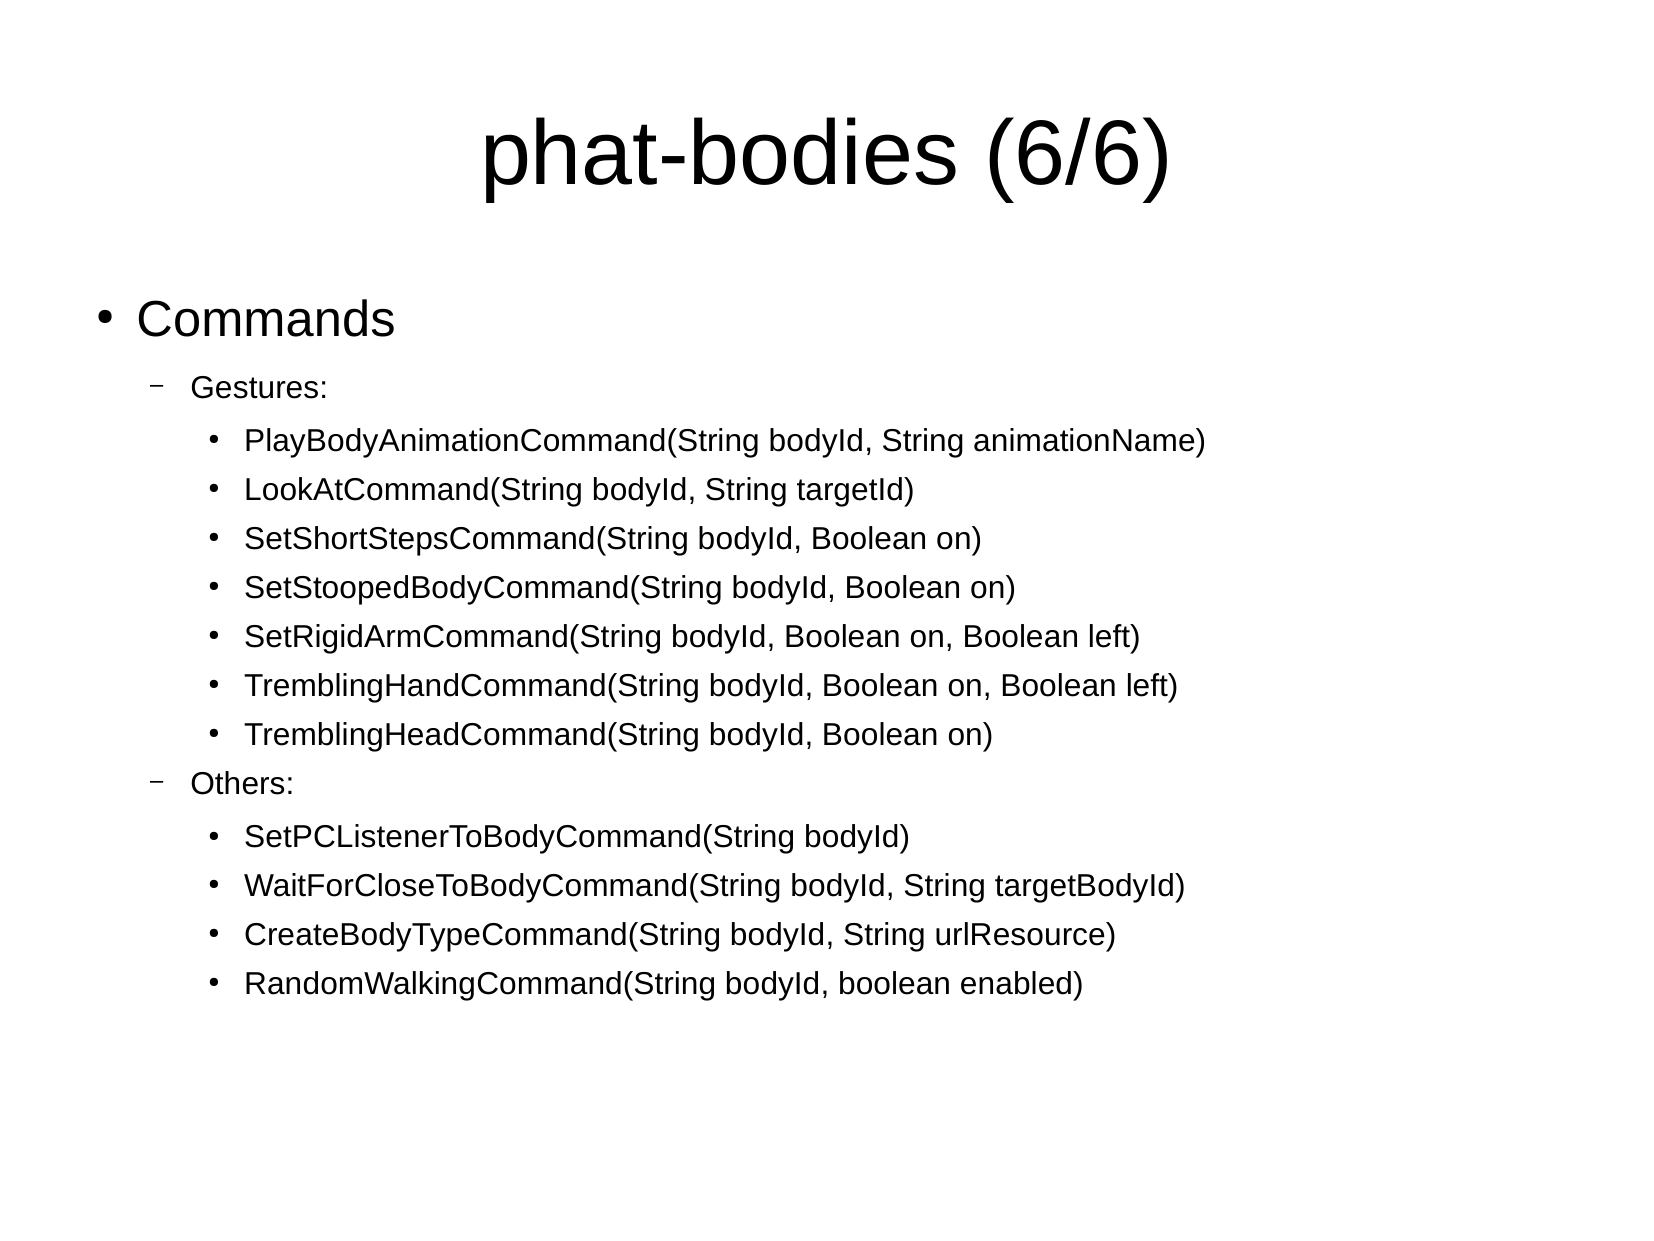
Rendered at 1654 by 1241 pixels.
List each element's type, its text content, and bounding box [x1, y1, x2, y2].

list Commands Gestures: PlayBodyAnimationCommand(String bodyId, String animationName) LookAtCommand(String bodyId, String targetId) SetShortStepsCommand(String bodyId, Boolean on) SetStoopedBodyCommand(String bodyId, Boolean on) SetRigidArmCommand(String bodyId, Boolean on, Boolean left) TremblingHandCommand(String bodyId, Boolean on, Boolean left) TremblingHeadCommand(String bodyId, Boolean on) Others: SetPCListenerToBodyCommand(String bodyId) WaitForCloseToBodyCommand(String bodyId, String targetBodyId) CreateBodyTypeCommand(String bodyId, String urlResource) RandomWalkingCommand(String bodyId, boolean enabled) [82, 290, 1571, 1010]
title phat-bodies (6/6) [82, 49, 1571, 257]
